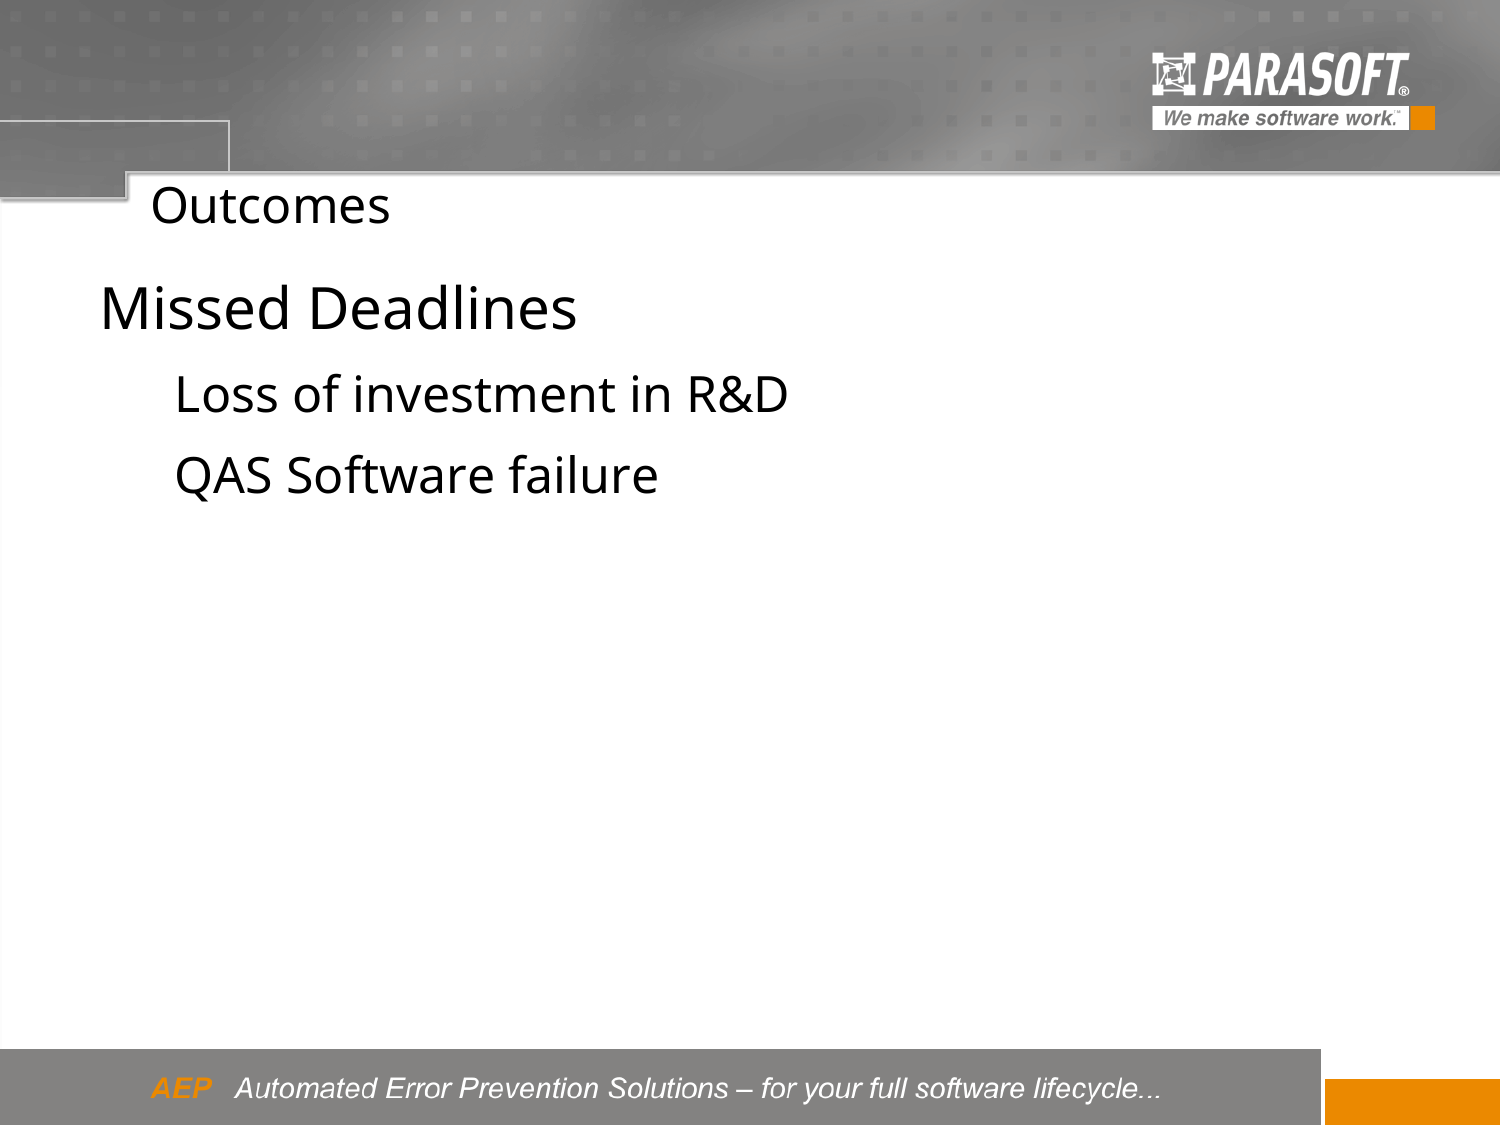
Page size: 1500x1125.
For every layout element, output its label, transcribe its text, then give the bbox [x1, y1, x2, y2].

list Missed Deadlines Loss of investment in R&D QAS Software failure [99, 267, 1450, 995]
title Outcomes [150, 173, 1426, 235]
picture [0, 0, 1500, 1125]
